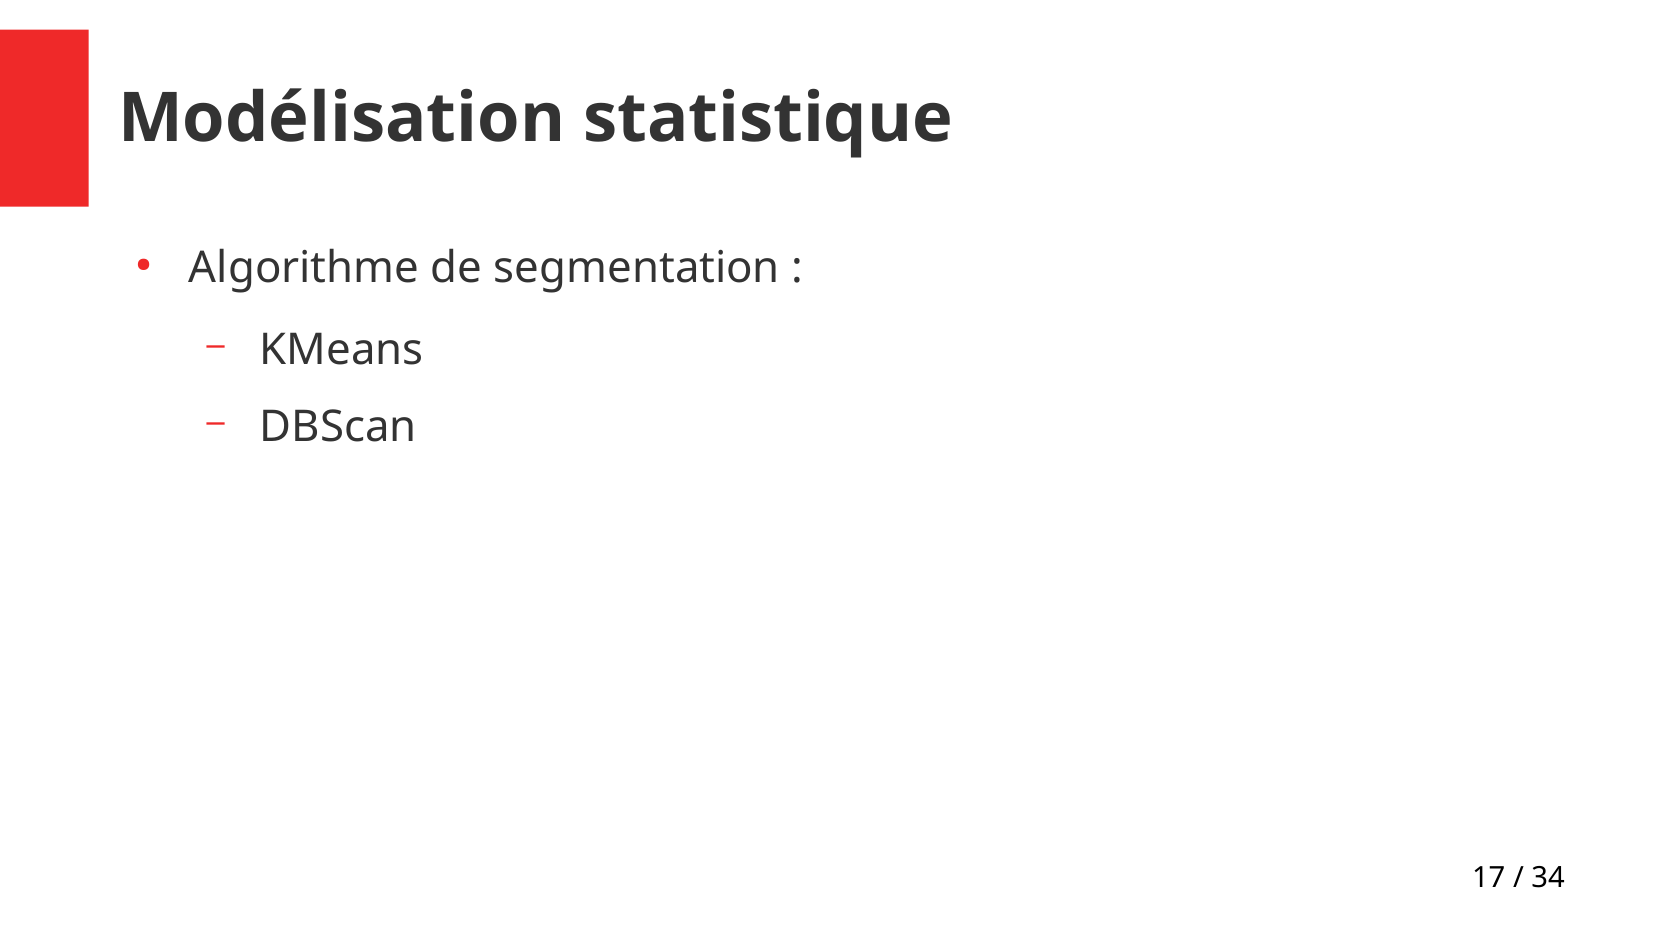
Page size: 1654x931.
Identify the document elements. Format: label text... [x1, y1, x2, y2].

list Algorithme de segmentation : KMeans DBScan [118, 236, 1536, 857]
title Modélisation statistique [118, 37, 1571, 193]
